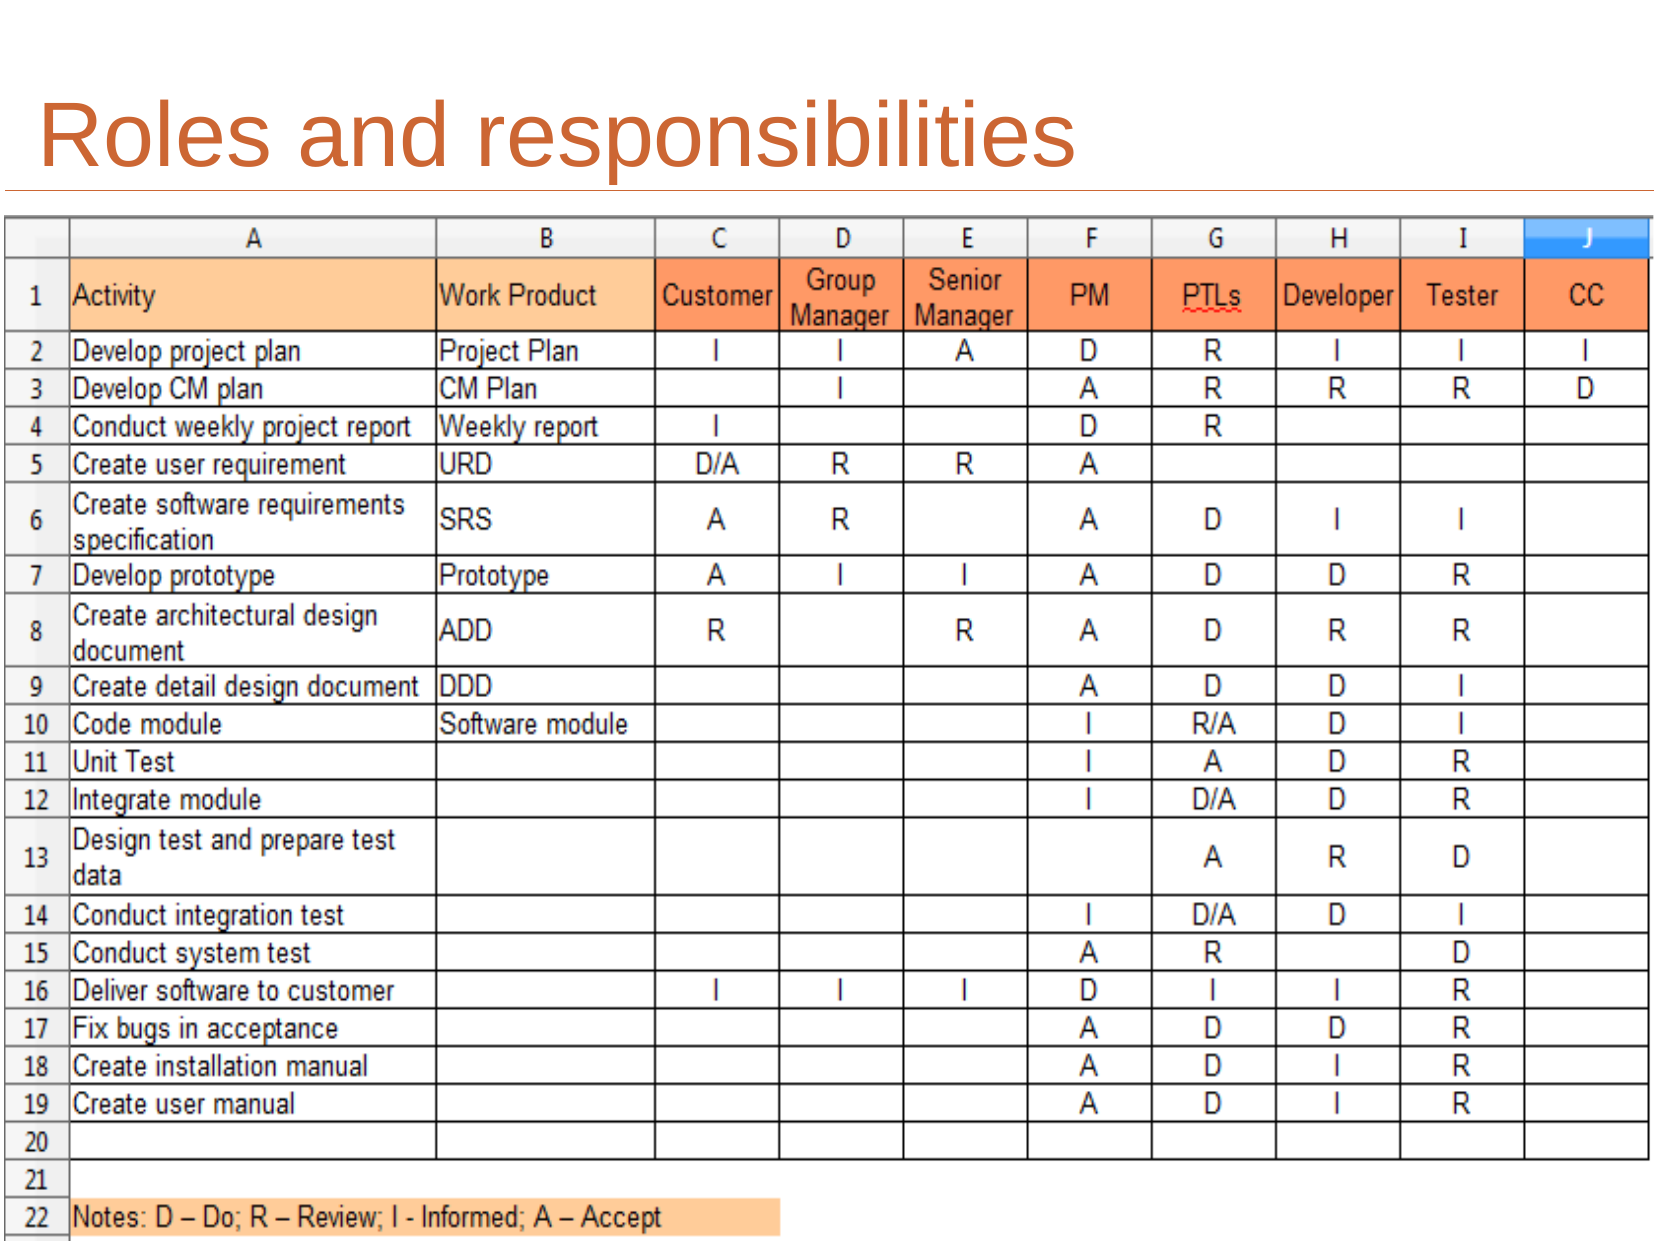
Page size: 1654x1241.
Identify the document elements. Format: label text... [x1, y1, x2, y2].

picture [4, 215, 1654, 1241]
title Roles and responsibilities [37, 31, 1651, 215]
